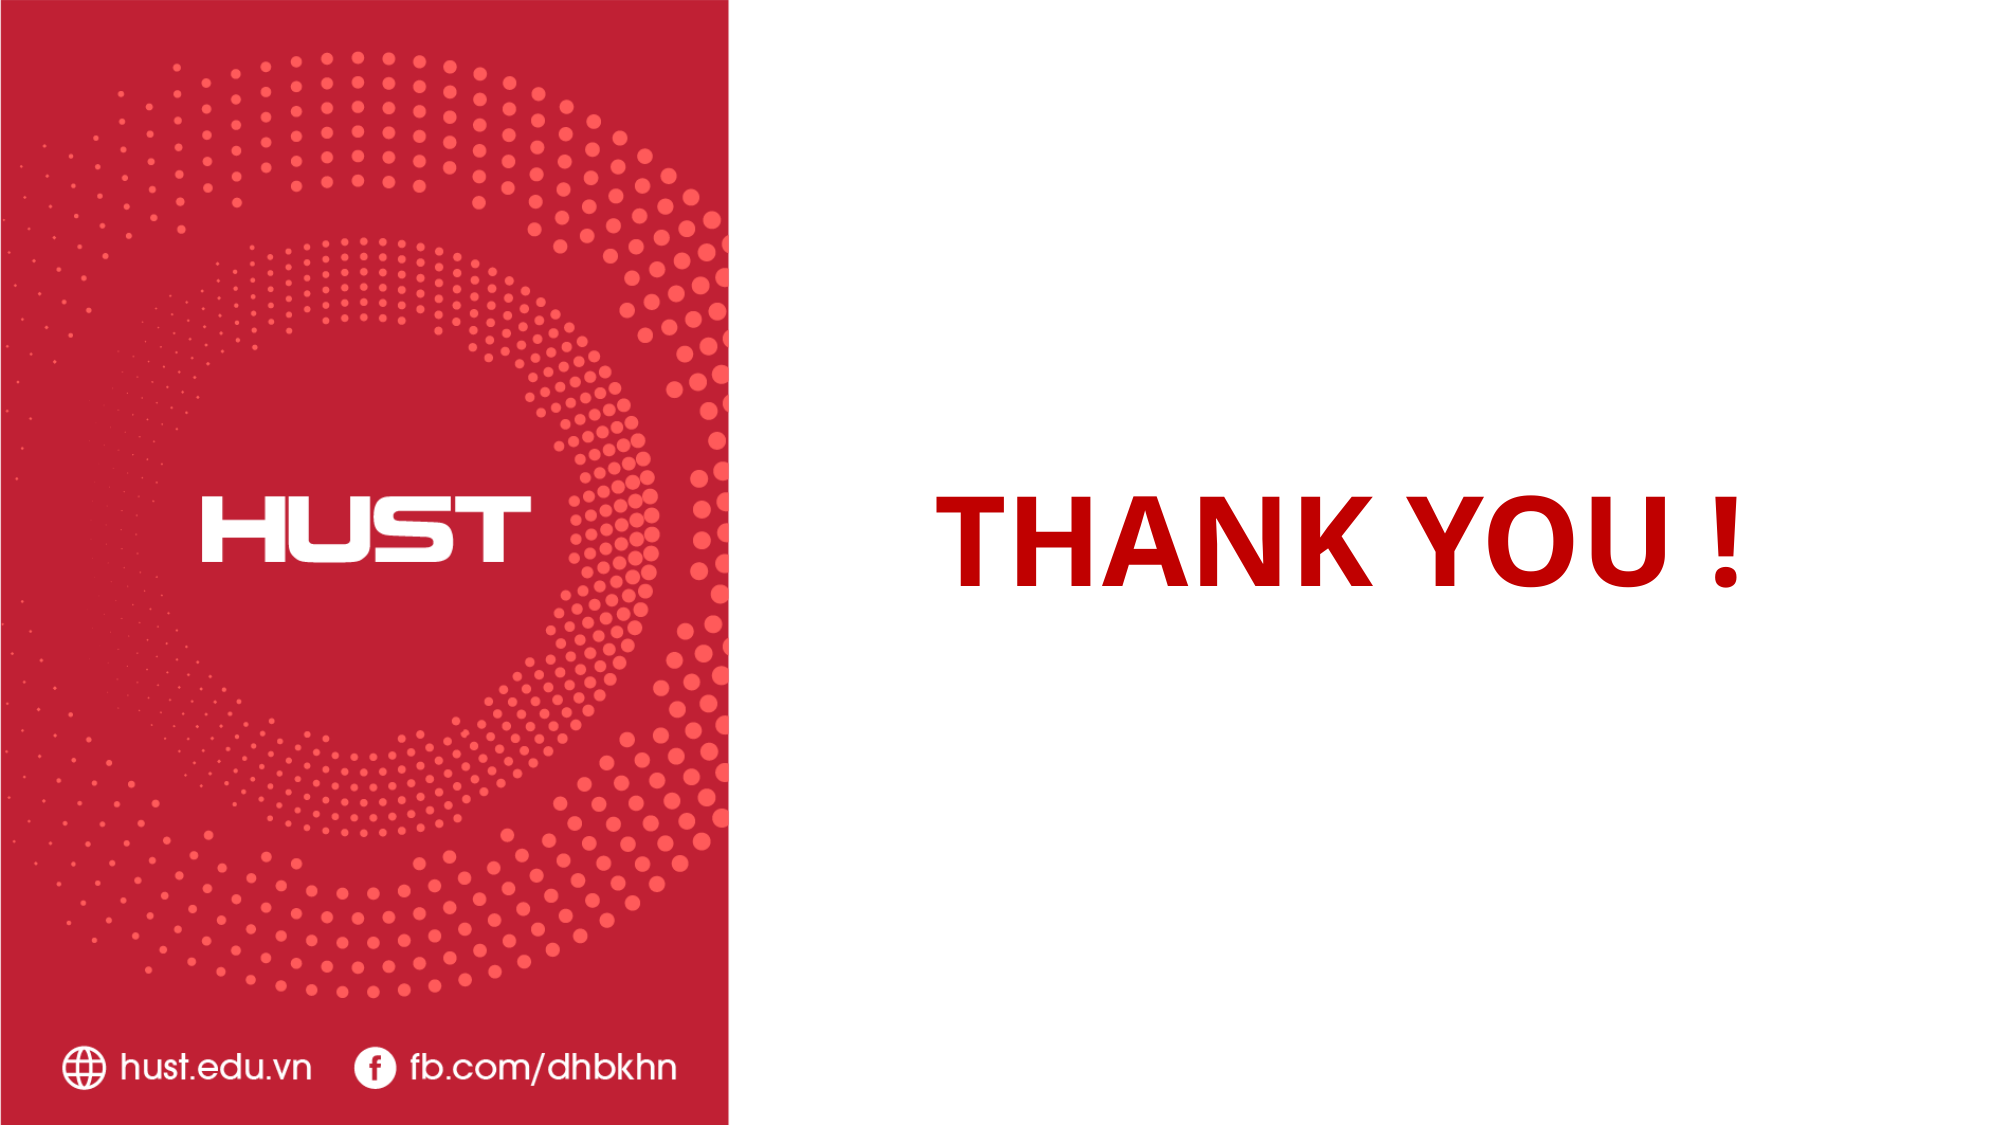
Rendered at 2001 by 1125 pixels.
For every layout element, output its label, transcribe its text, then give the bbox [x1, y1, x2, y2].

text_box THANK YOU ! [919, 470, 1810, 631]
